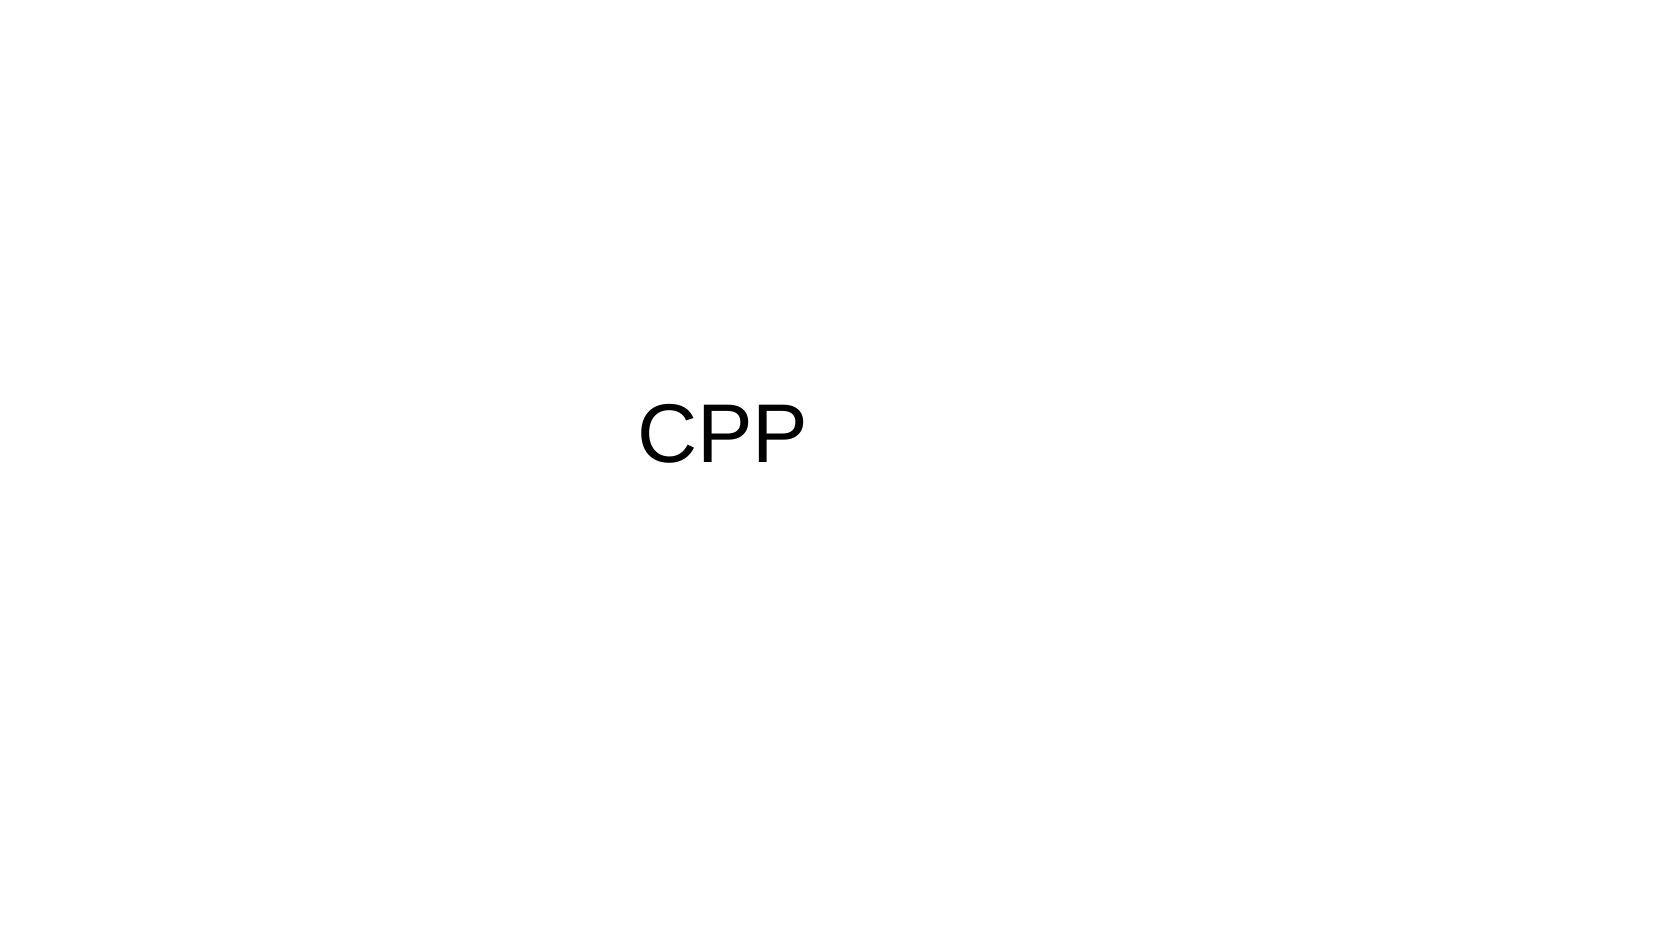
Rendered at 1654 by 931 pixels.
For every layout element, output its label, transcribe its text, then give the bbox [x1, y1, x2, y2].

title CPP [637, 375, 901, 493]
